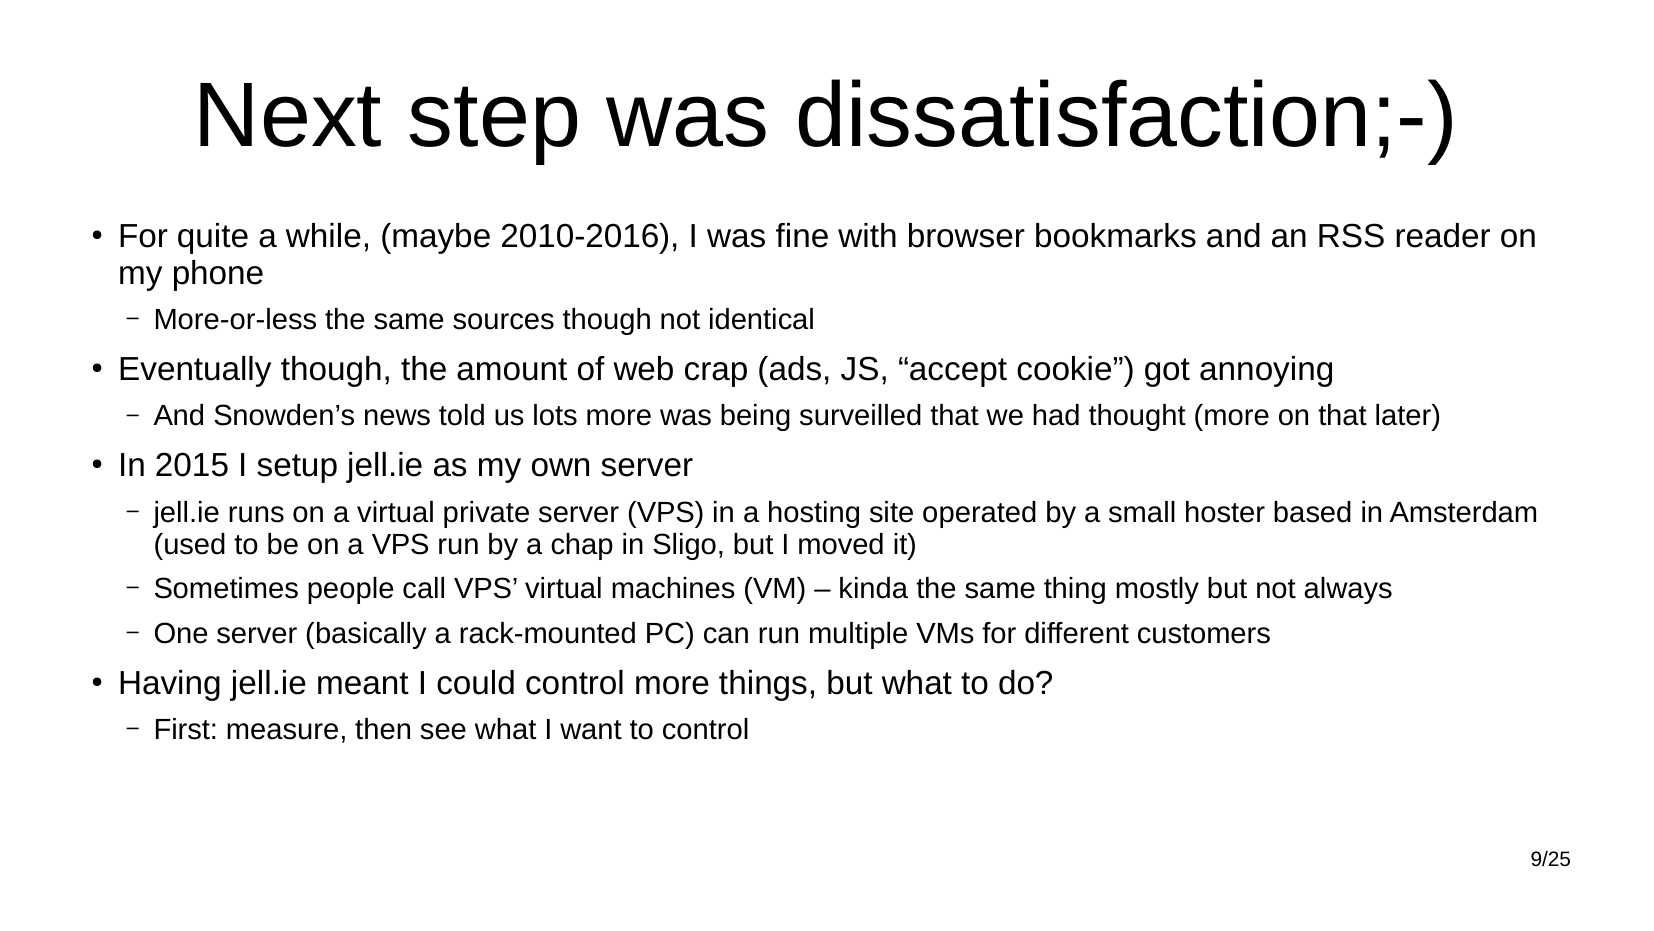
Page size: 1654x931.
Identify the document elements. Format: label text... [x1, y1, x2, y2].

list For quite a while, (maybe 2010-2016), I was fine with browser bookmarks and an RSS reader on my phone More-or-less the same sources though not identical Eventually though, the amount of web crap (ads, JS, “accept cookie”) got annoying And Snowden’s news told us lots more was being surveilled that we had thought (more on that later) In 2015 I setup jell.ie as my own server jell.ie runs on a virtual private server (VPS) in a hosting site operated by a small hoster based in Amsterdam (used to be on a VPS run by a chap in Sligo, but I moved it) Sometimes people call VPS’ virtual machines (VM) – kinda the same thing mostly but not always One server (basically a rack-mounted PC) can run multiple VMs for different customers Having jell.ie meant I could control more things, but what to do? First: measure, then see what I want to control [82, 217, 1571, 758]
title Next step was dissatisfaction;-) [82, 37, 1571, 193]
